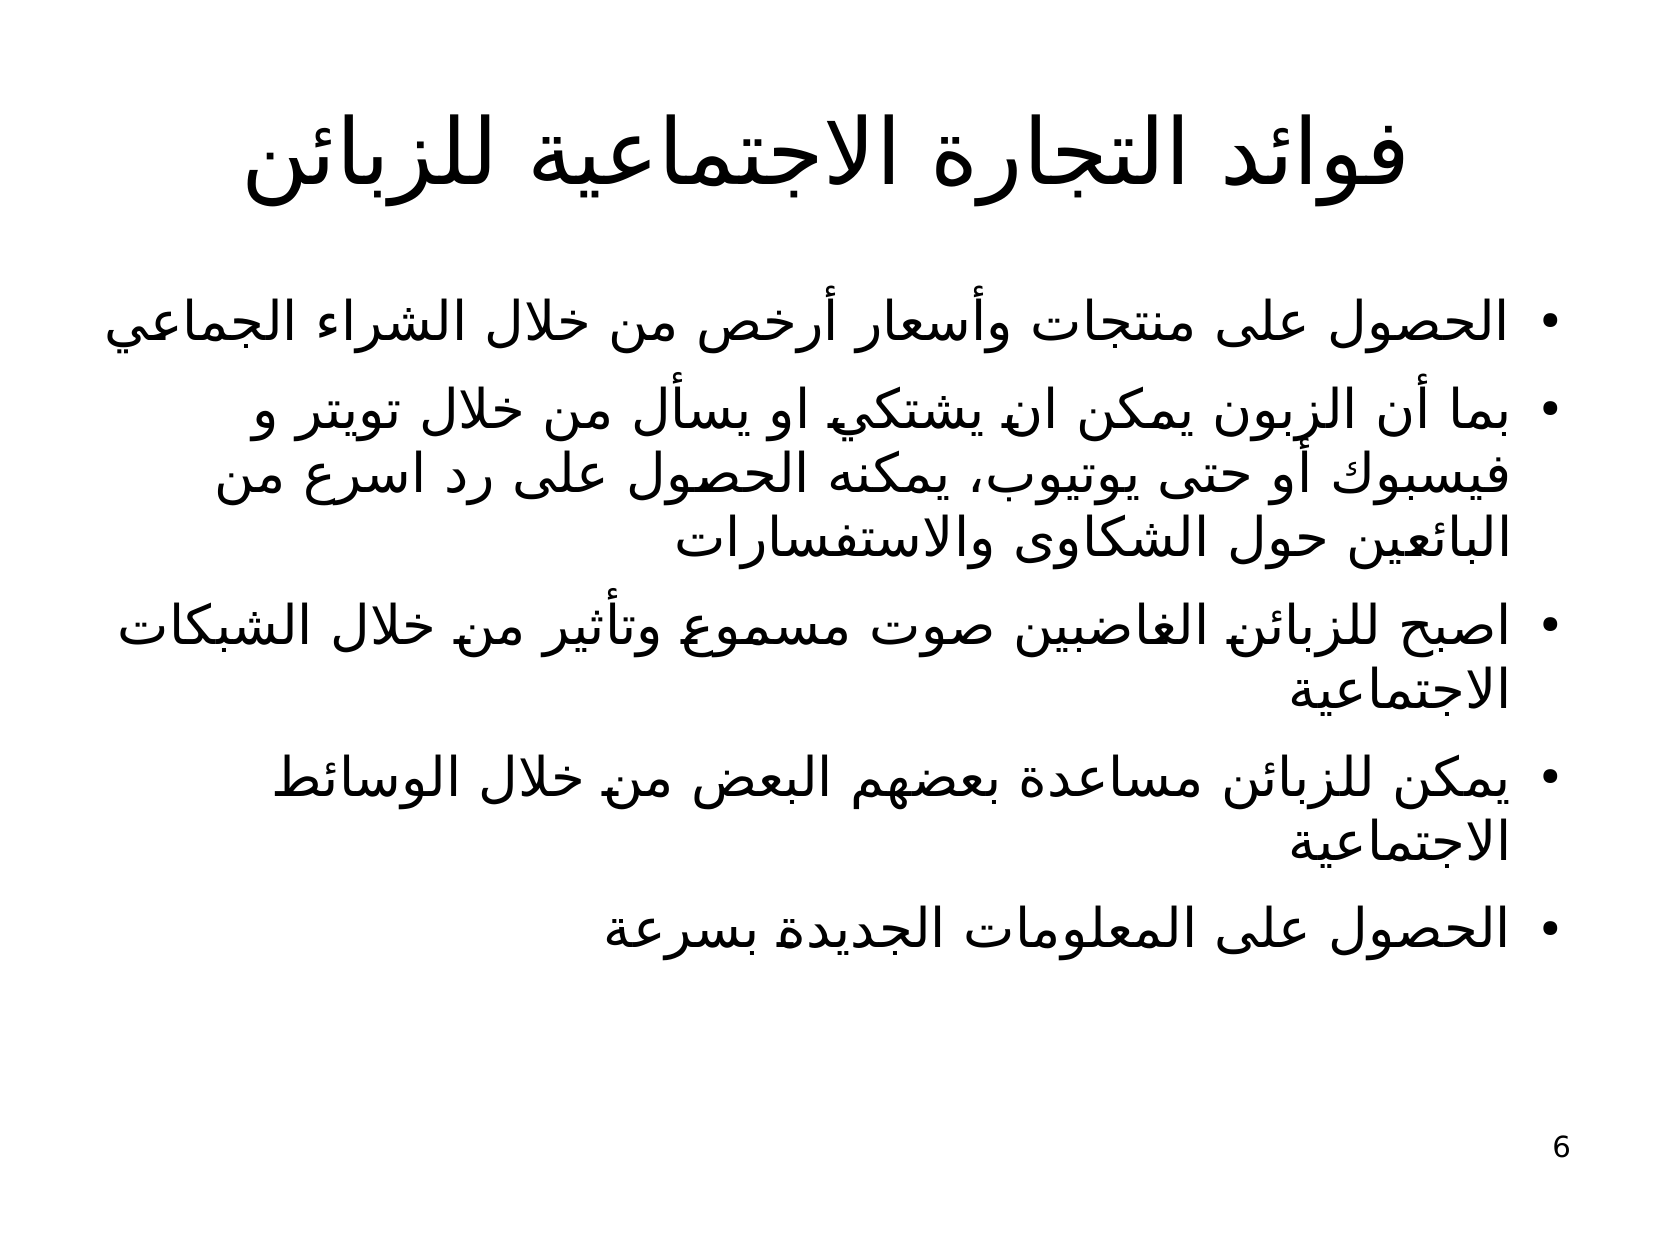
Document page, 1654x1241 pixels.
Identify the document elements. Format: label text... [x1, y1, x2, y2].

title فوائد التجارة الاجتماعية للزبائن [82, 49, 1571, 257]
list الحصول على منتجات وأسعار أرخص من خلال الشراء الجماعي بما أن الزبون يمكن ان يشتكي او يسأل من خلال تويتر و فيسبوك أو حتى يوتيوب، يمكنه الحصول على رد اسرع من البائعين حول الشكاوى والاستفسارات اصبح للزبائن الغاضبين صوت مسموع وتأثير من خلال الشبكات الاجتماعية يمكن للزبائن مساعدة بعضهم البعض من خلال الوسائط الاجتماعية الحصول على المعلومات الجديدة بسرعة [82, 290, 1571, 1010]
